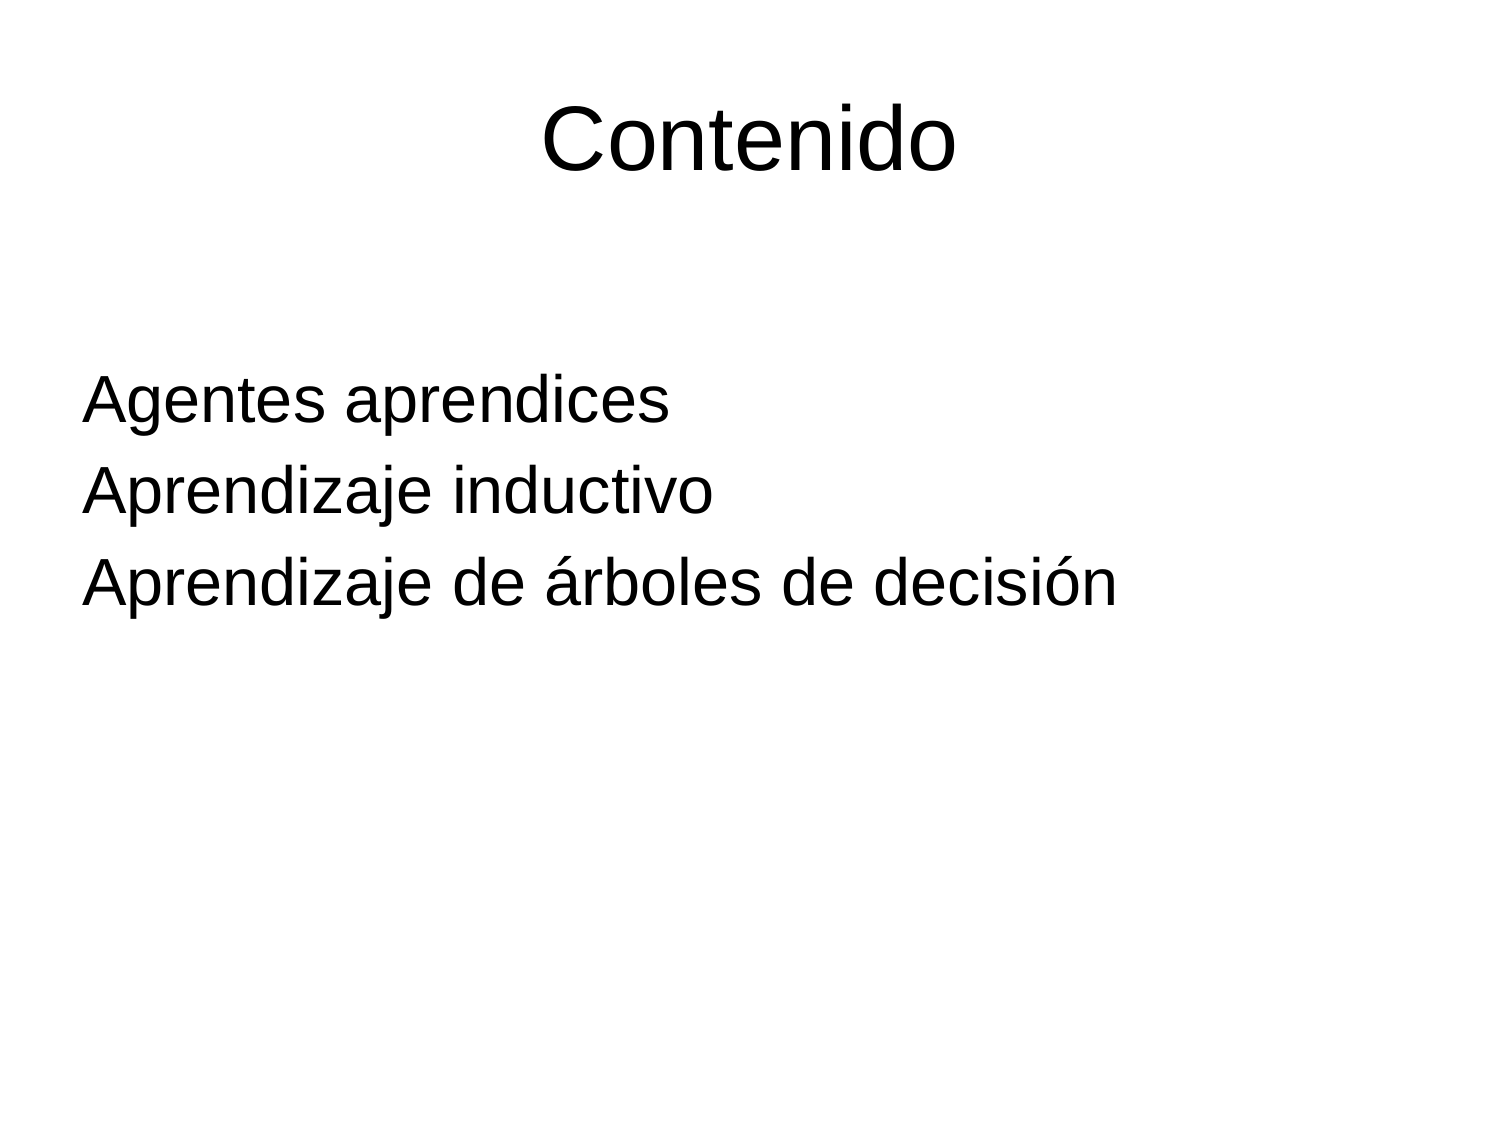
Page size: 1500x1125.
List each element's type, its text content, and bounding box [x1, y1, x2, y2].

title Contenido [75, 45, 1426, 233]
list Agentes aprendices Aprendizaje inductivo Aprendizaje de árboles de decisión [67, 354, 1418, 827]
